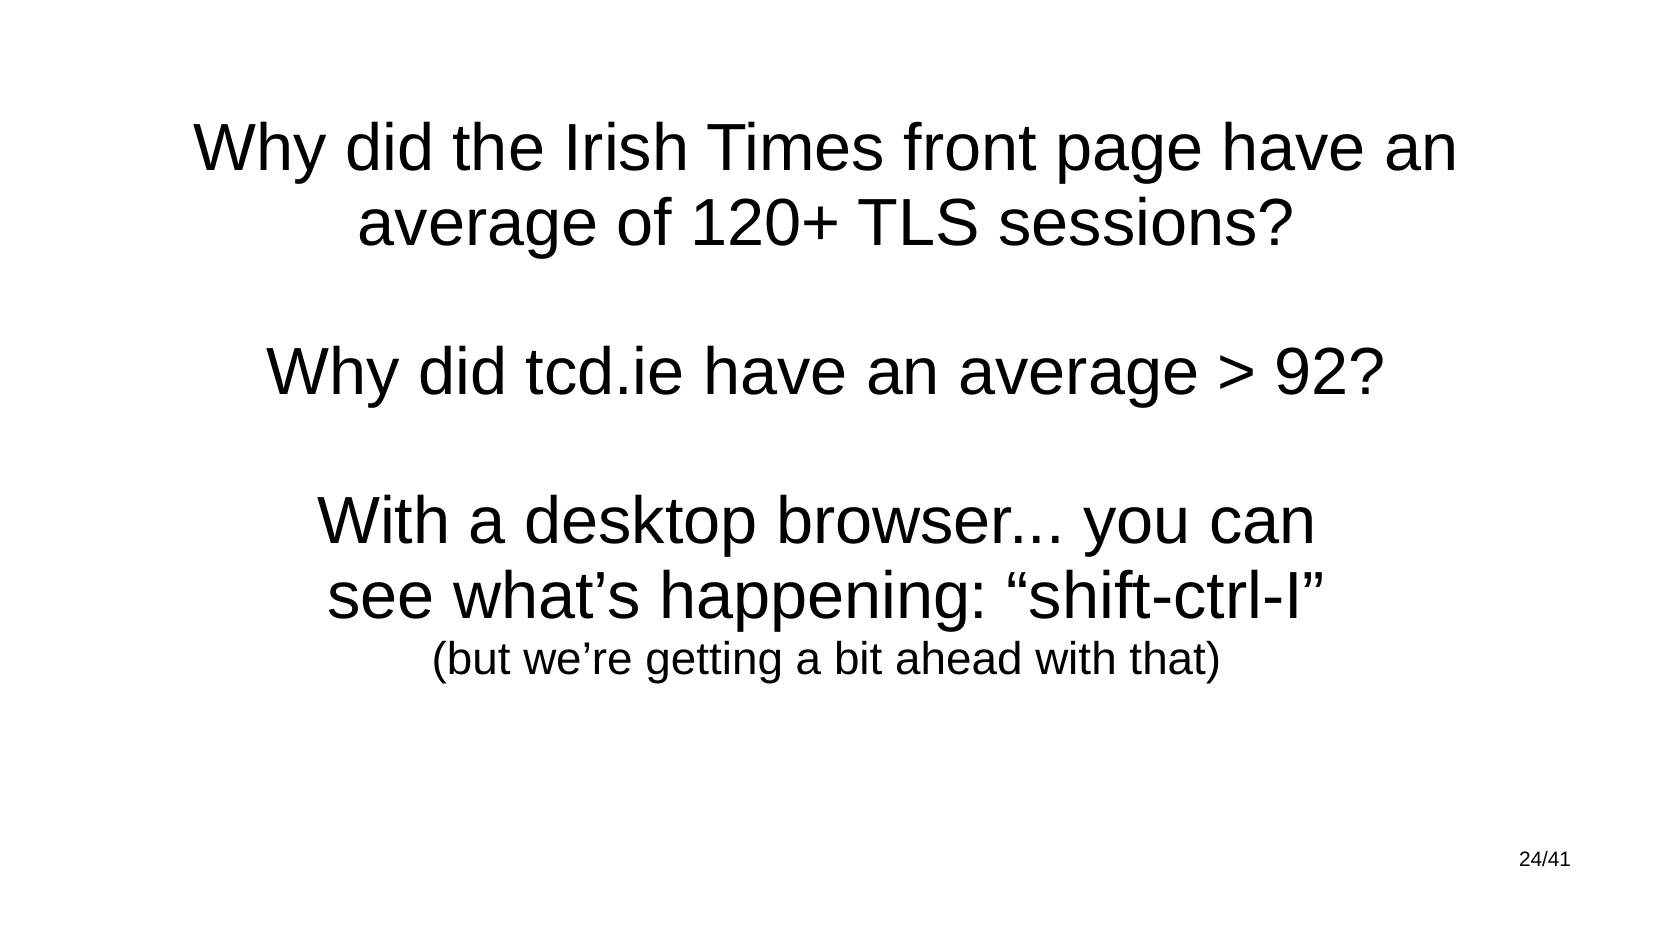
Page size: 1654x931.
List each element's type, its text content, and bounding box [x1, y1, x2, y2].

subtitle Why did the Irish Times front page have an average of 120+ TLS sessions? Why did tcd.ie have an average > 92? With a desktop browser... you can see what’s happening: “shift-ctrl-I” (but we’re getting a bit ahead with that) [82, 37, 1571, 757]
